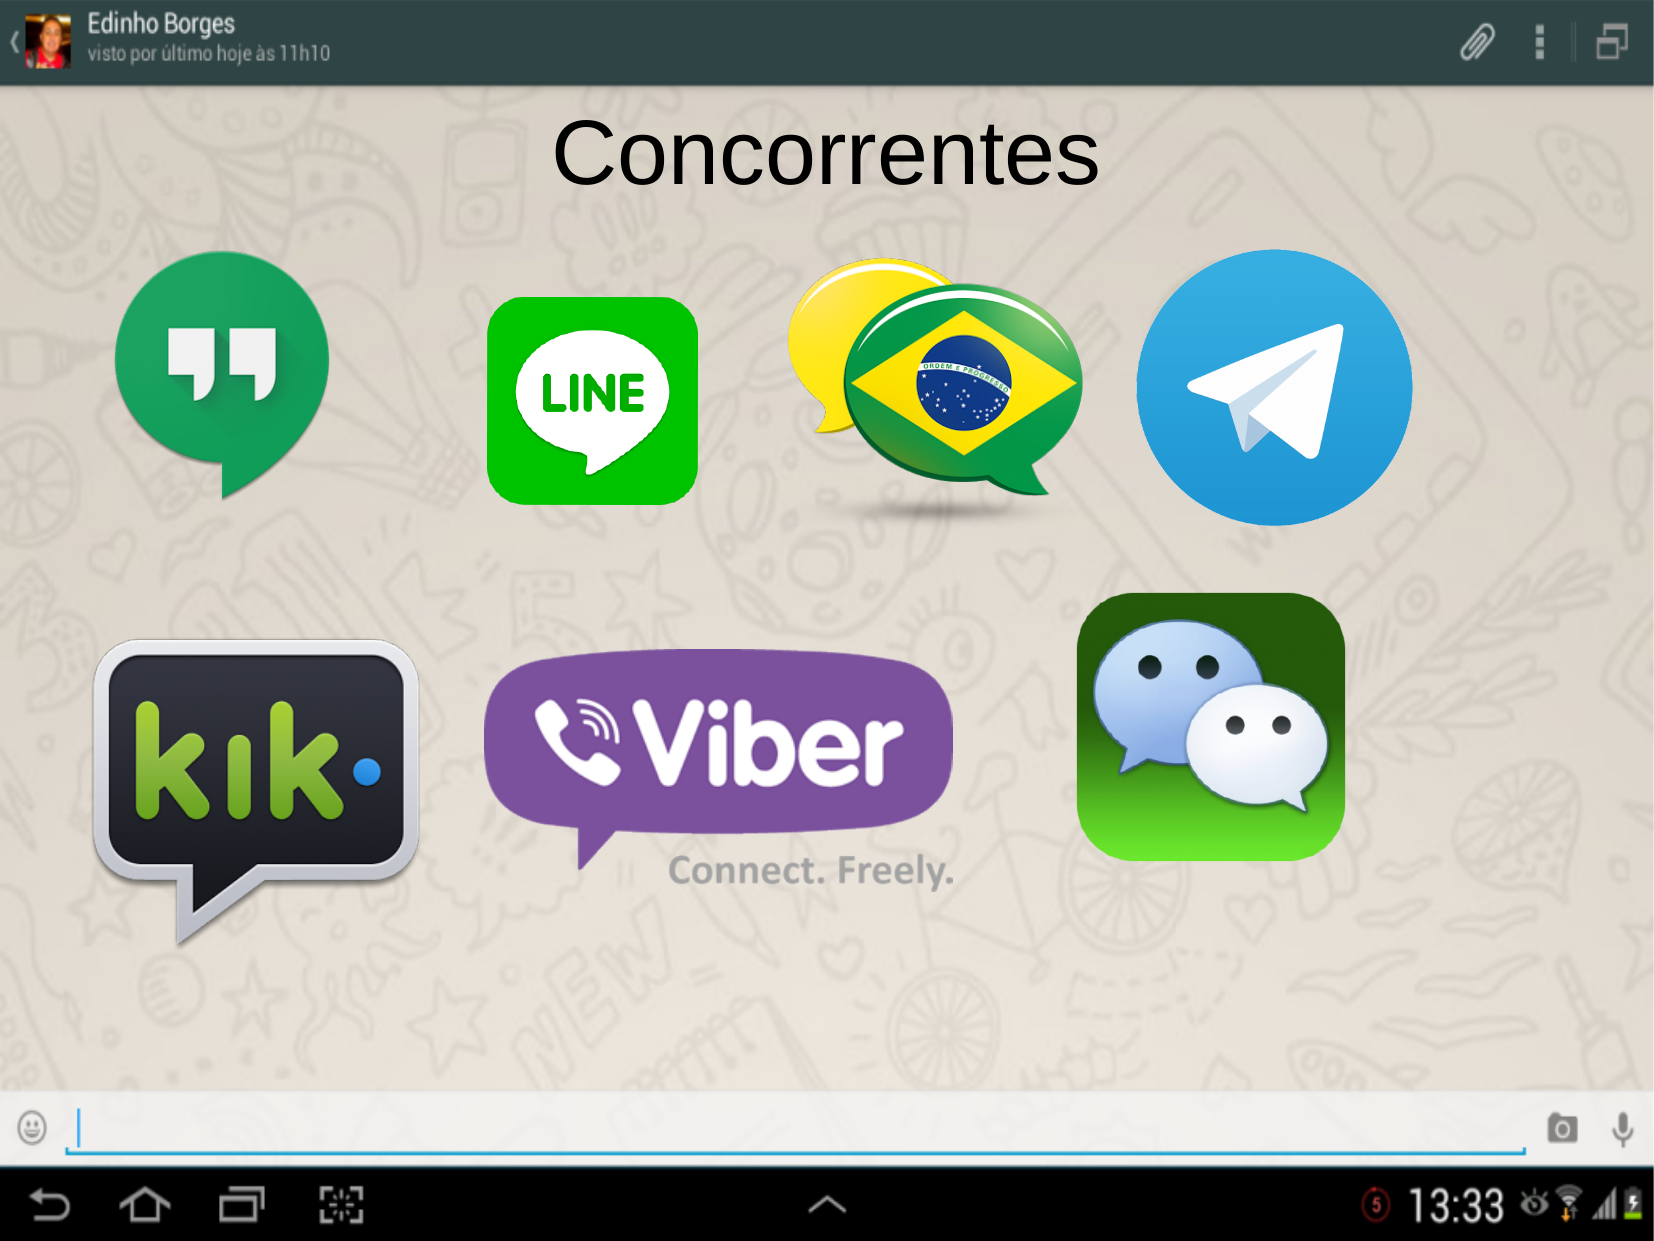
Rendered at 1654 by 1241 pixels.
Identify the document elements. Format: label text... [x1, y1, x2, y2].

title Concorrentes [82, 49, 1571, 257]
picture [0, 0, 1654, 1241]
